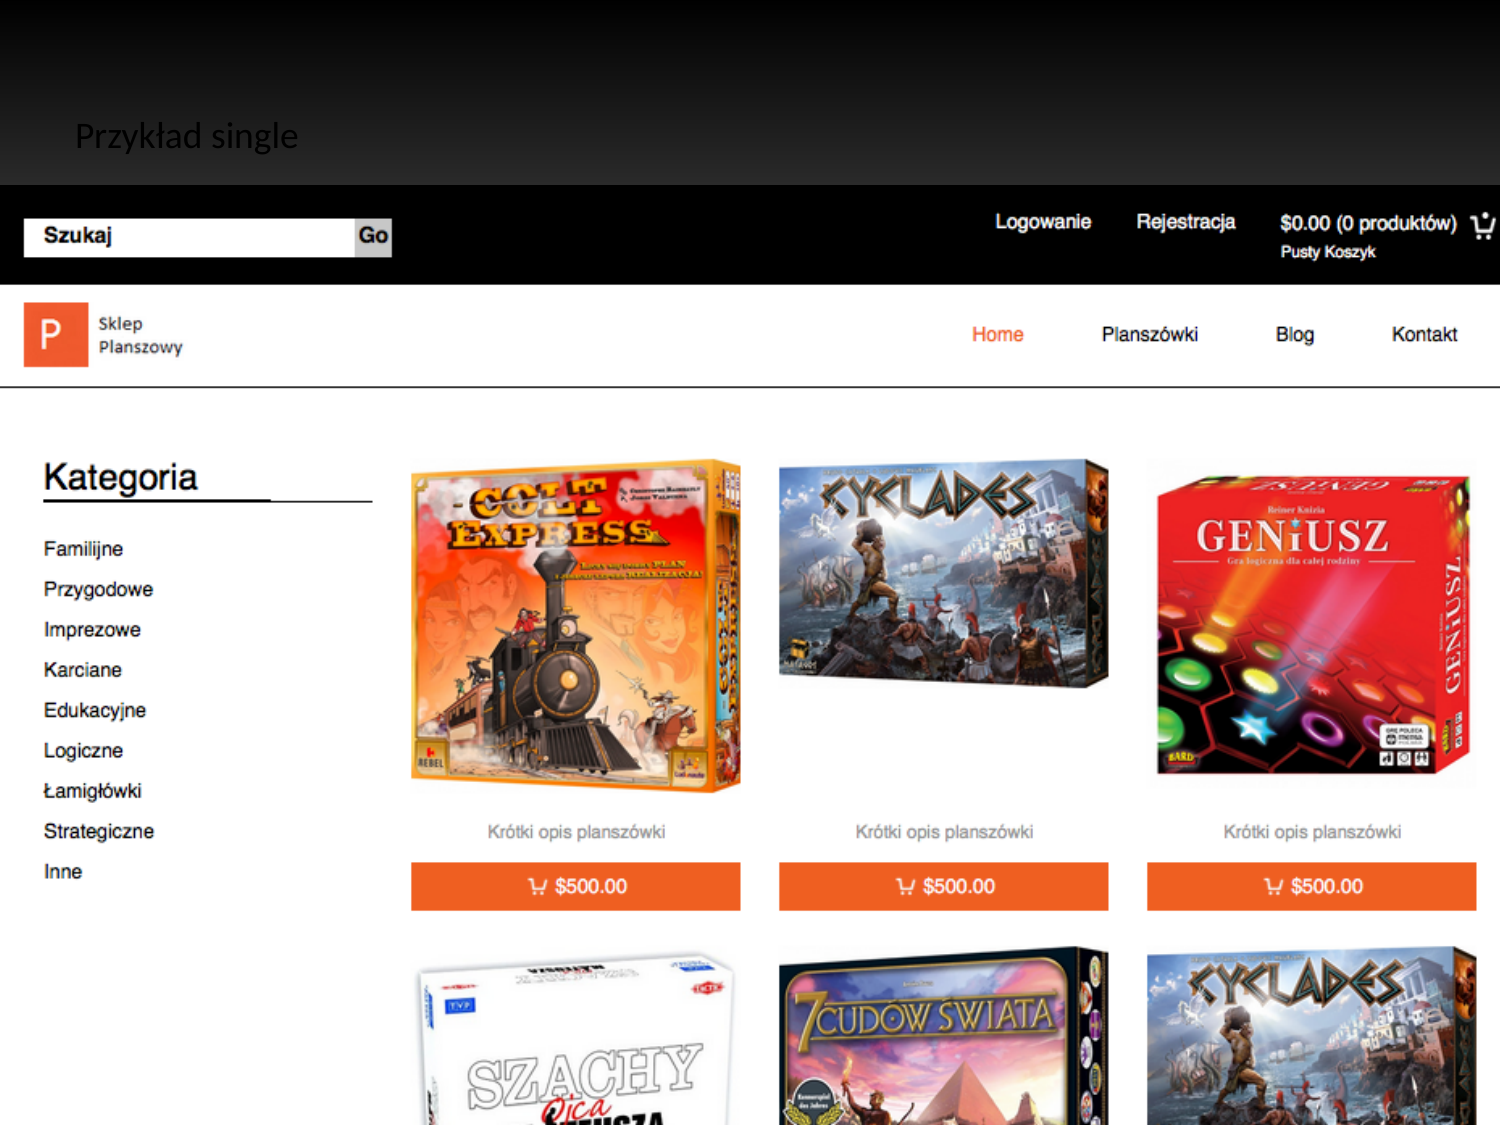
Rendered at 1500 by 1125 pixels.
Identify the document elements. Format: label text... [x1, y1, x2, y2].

picture [0, 185, 1500, 1125]
title Przykład single [75, 45, 1425, 185]
